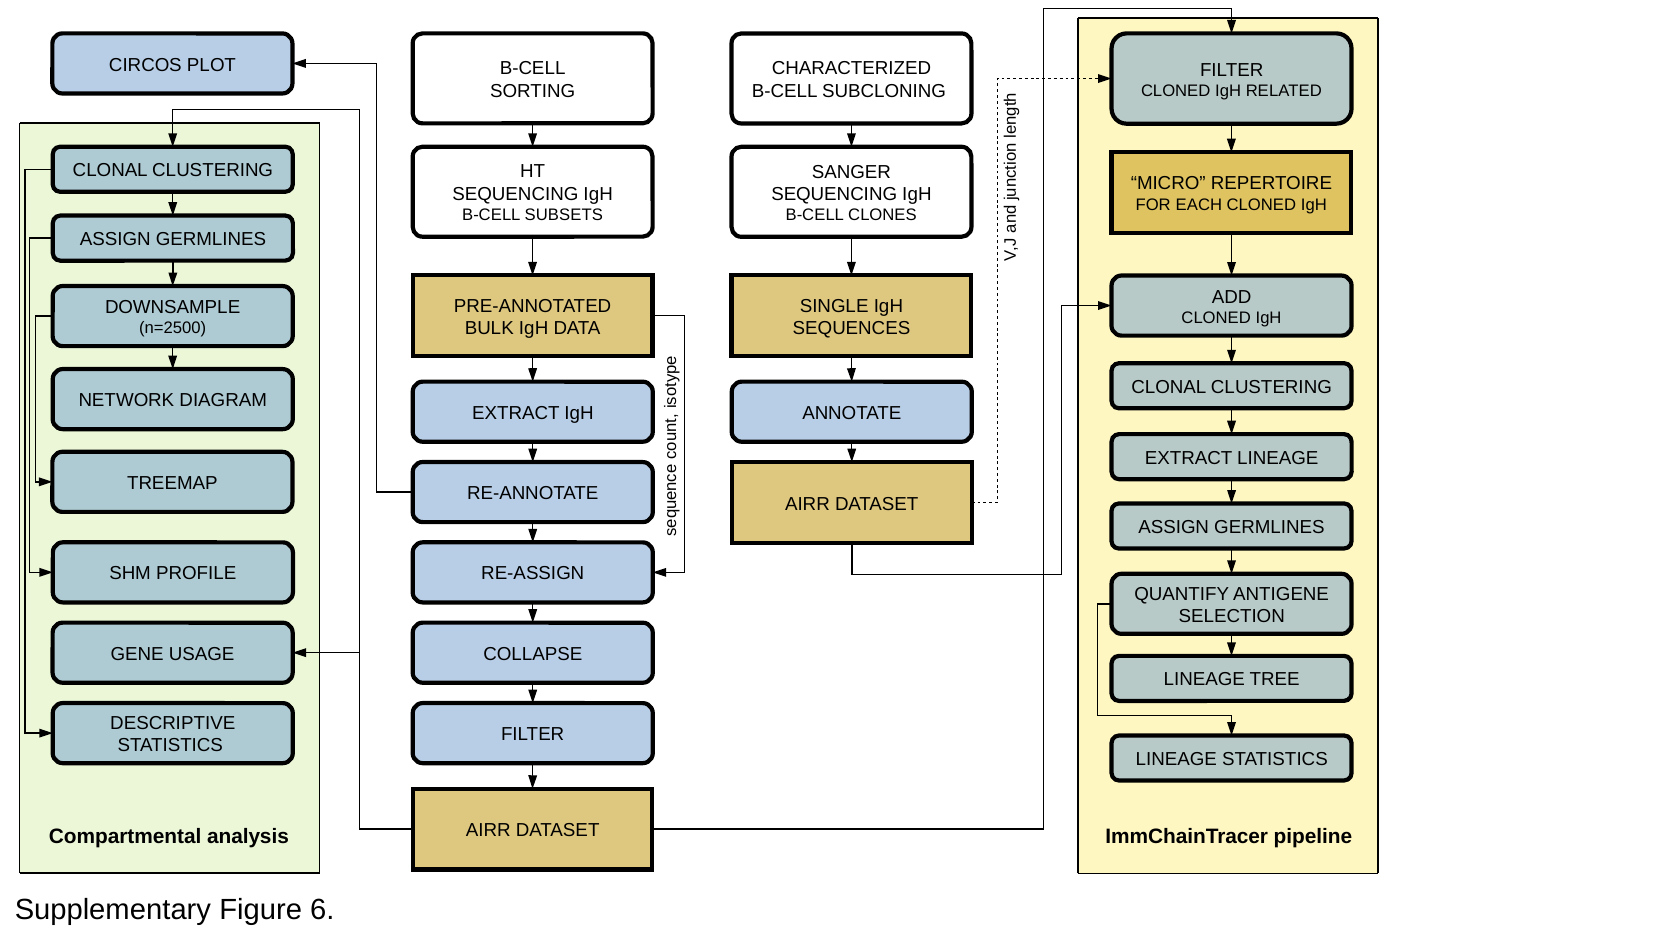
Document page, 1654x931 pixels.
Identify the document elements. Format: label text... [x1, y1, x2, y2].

text_box HT SEQUENCING IgH B-CELL SUBSETS [412, 146, 653, 237]
text_box sequence count, isotype [646, 295, 692, 597]
text_box GENE USAGE [52, 622, 293, 683]
text_box CLONAL CLUSTERING [52, 146, 293, 192]
text_box CIRCOS PLOT [52, 33, 293, 94]
text_box AIRR DATASET [731, 461, 972, 543]
text_box CLONAL CLUSTERING [1111, 363, 1352, 409]
text_box FILTER [412, 703, 653, 764]
text_box DESCRIPTIVE STATISTICS [52, 703, 293, 764]
text_box [1077, 858, 1378, 874]
text_box QUANTIFY ANTIGENE SELECTION [1111, 573, 1352, 634]
text_box ANNOTATE [731, 381, 972, 442]
text_box ASSIGN GERMLINES [52, 215, 293, 261]
text_box SANGER SEQUENCING IgH B-CELL CLONES [731, 146, 972, 237]
text_box ADD CLONED IgH [1111, 275, 1352, 336]
text_box DOWNSAMPLE (n=2500) [52, 286, 293, 347]
text_box PRE-ANNOTATED BULK IgH DATA [412, 275, 653, 357]
text_box RE-ANNOTATE [412, 461, 646, 523]
text_box LINEAGE STATISTICS [1111, 735, 1352, 781]
text_box B-CELL SORTING [412, 33, 653, 124]
text_box AIRR DATASET [412, 788, 653, 870]
text_box ImmChainTracer pipeline [1077, 812, 1380, 858]
text_box EXTRACT LINEAGE [1111, 434, 1352, 480]
text_box SHM PROFILE [52, 542, 293, 603]
text_box “MICRO” REPERTOIRE FOR EACH CLONED IgH [1111, 152, 1352, 233]
text_box V,J and junction length [986, 66, 1032, 287]
text_box CHARACTERIZED B-CELL SUBCLONING [731, 33, 972, 124]
text_box Supplementary Figure 6. [0, 886, 452, 931]
text_box [19, 123, 320, 812]
text_box [1077, 18, 1231, 305]
text_box ASSIGN GERMLINES [1111, 503, 1352, 549]
text_box SINGLE IgH SEQUENCES [731, 275, 972, 357]
text_box COLLAPSE [412, 622, 653, 683]
text_box [1077, 18, 1378, 812]
text_box TREEMAP [52, 451, 293, 512]
text_box Compartmental analysis [17, 812, 321, 858]
text_box FILTER CLONED IgH RELATED [1111, 33, 1352, 124]
text_box RE-ASSIGN [412, 542, 652, 603]
text_box LINEAGE TREE [1111, 655, 1352, 701]
text_box NETWORK DIAGRAM [52, 369, 293, 430]
text_box EXTRACT IgH [412, 381, 646, 442]
text_box [19, 858, 320, 874]
